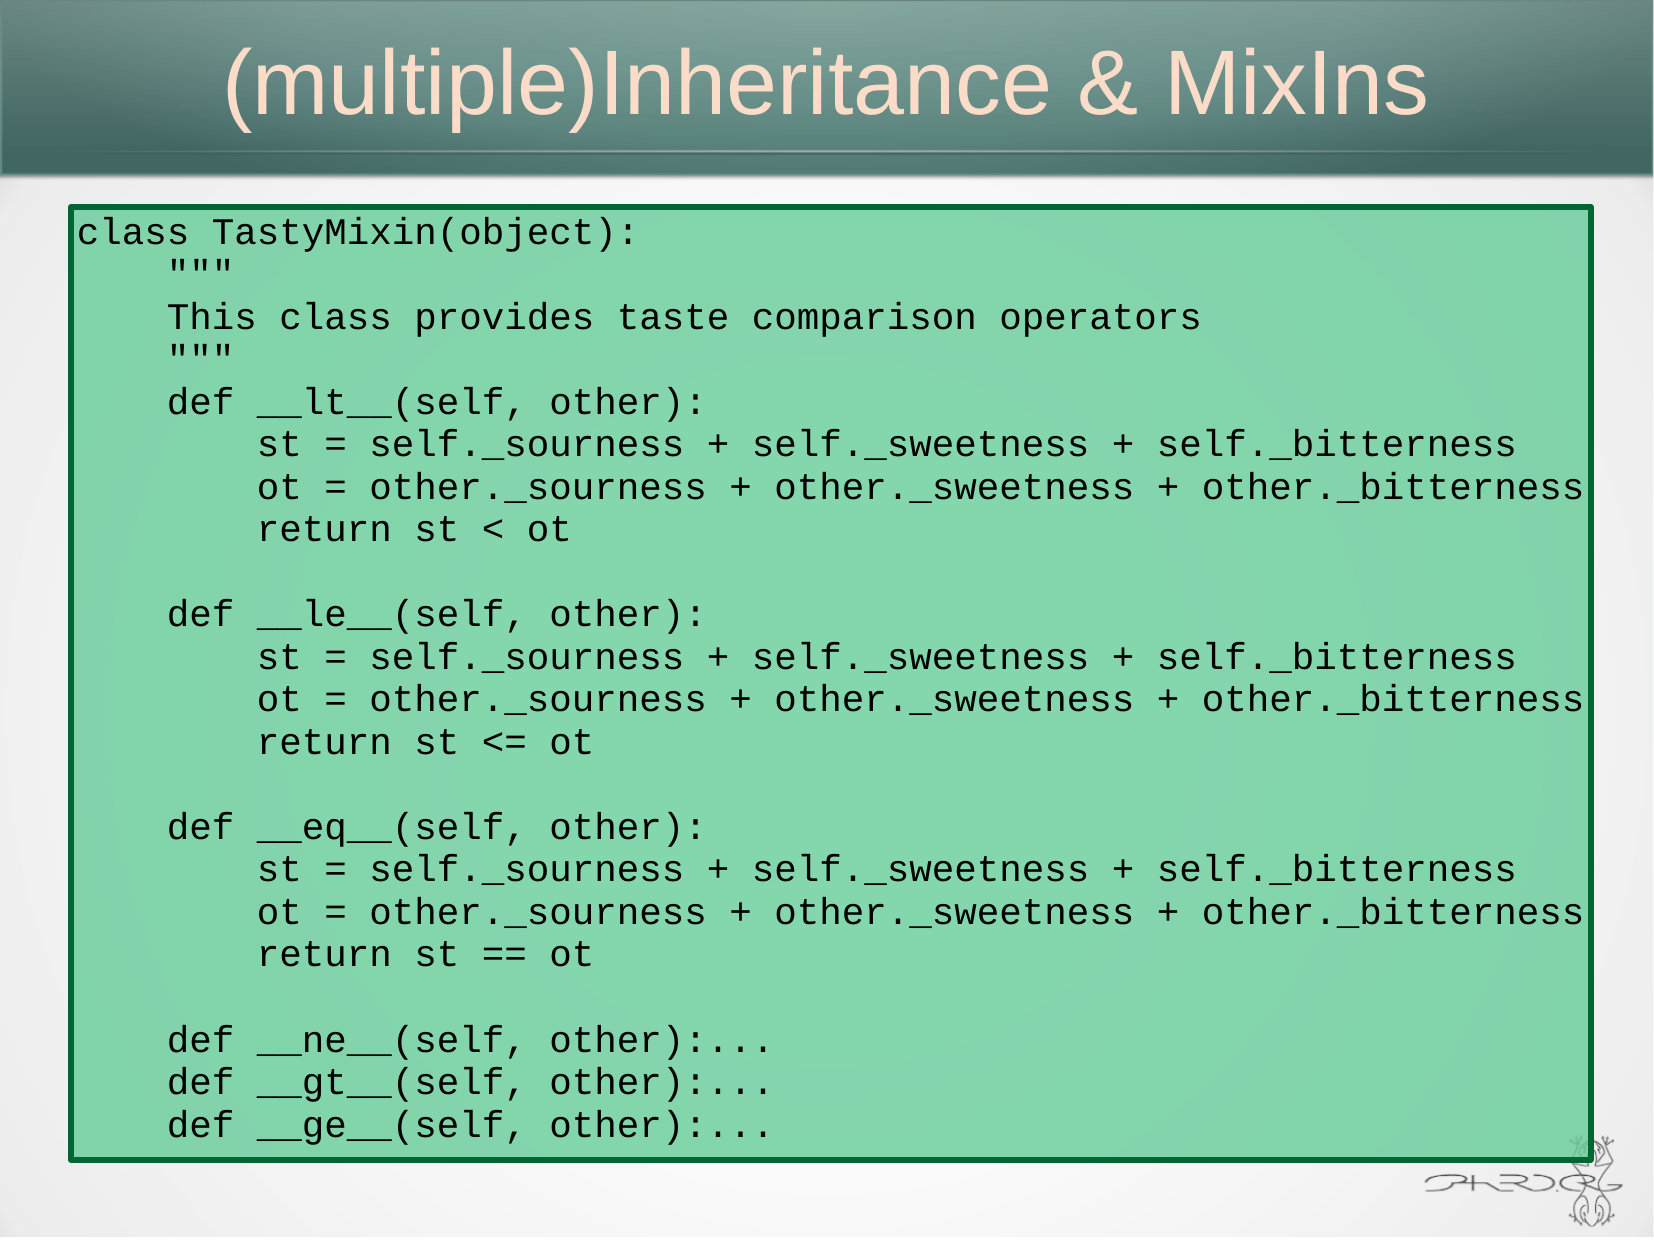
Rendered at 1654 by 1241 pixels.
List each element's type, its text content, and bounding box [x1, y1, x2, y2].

picture [0, 0, 1654, 1237]
text_box class TastyMixin(object): """ This class provides taste comparison operators """ def __lt__(self, other): st = self._sourness + self._sweetness + self._bitterness ot = other._sourness + other._sweetness + other._bitterness return st < ot def __le__(self, other): st = self._sourness + self._sweetness + self._bitterness ot = other._sourness + other._sweetness + other._bitterness return st <= ot def __eq__(self, other): st = self._sourness + self._sweetness + self._bitterness ot = other._sourness + other._sweetness + other._bitterness return st == ot def __ne__(self, other):... def __gt__(self, other):... def __ge__(self, other):... [70, 206, 1591, 1160]
title (multiple)Inheritance & MixIns [82, 11, 1571, 154]
